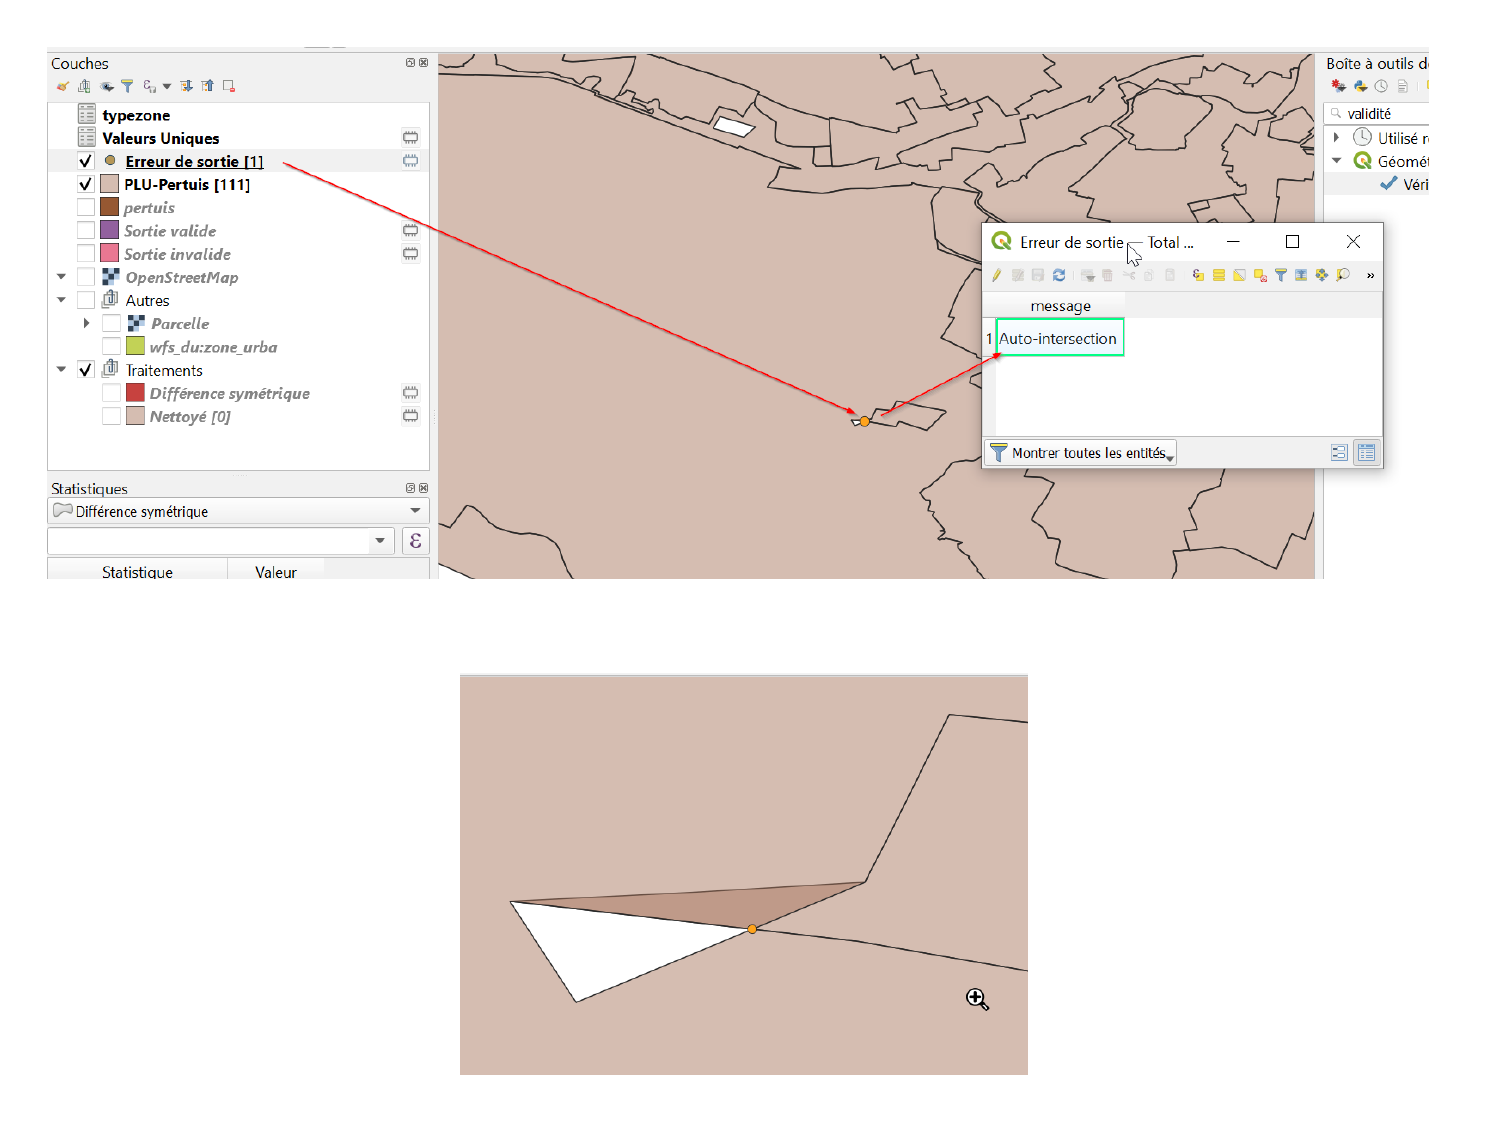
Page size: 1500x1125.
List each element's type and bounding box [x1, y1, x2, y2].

picture [460, 673, 1028, 1075]
picture [47, 47, 1429, 579]
